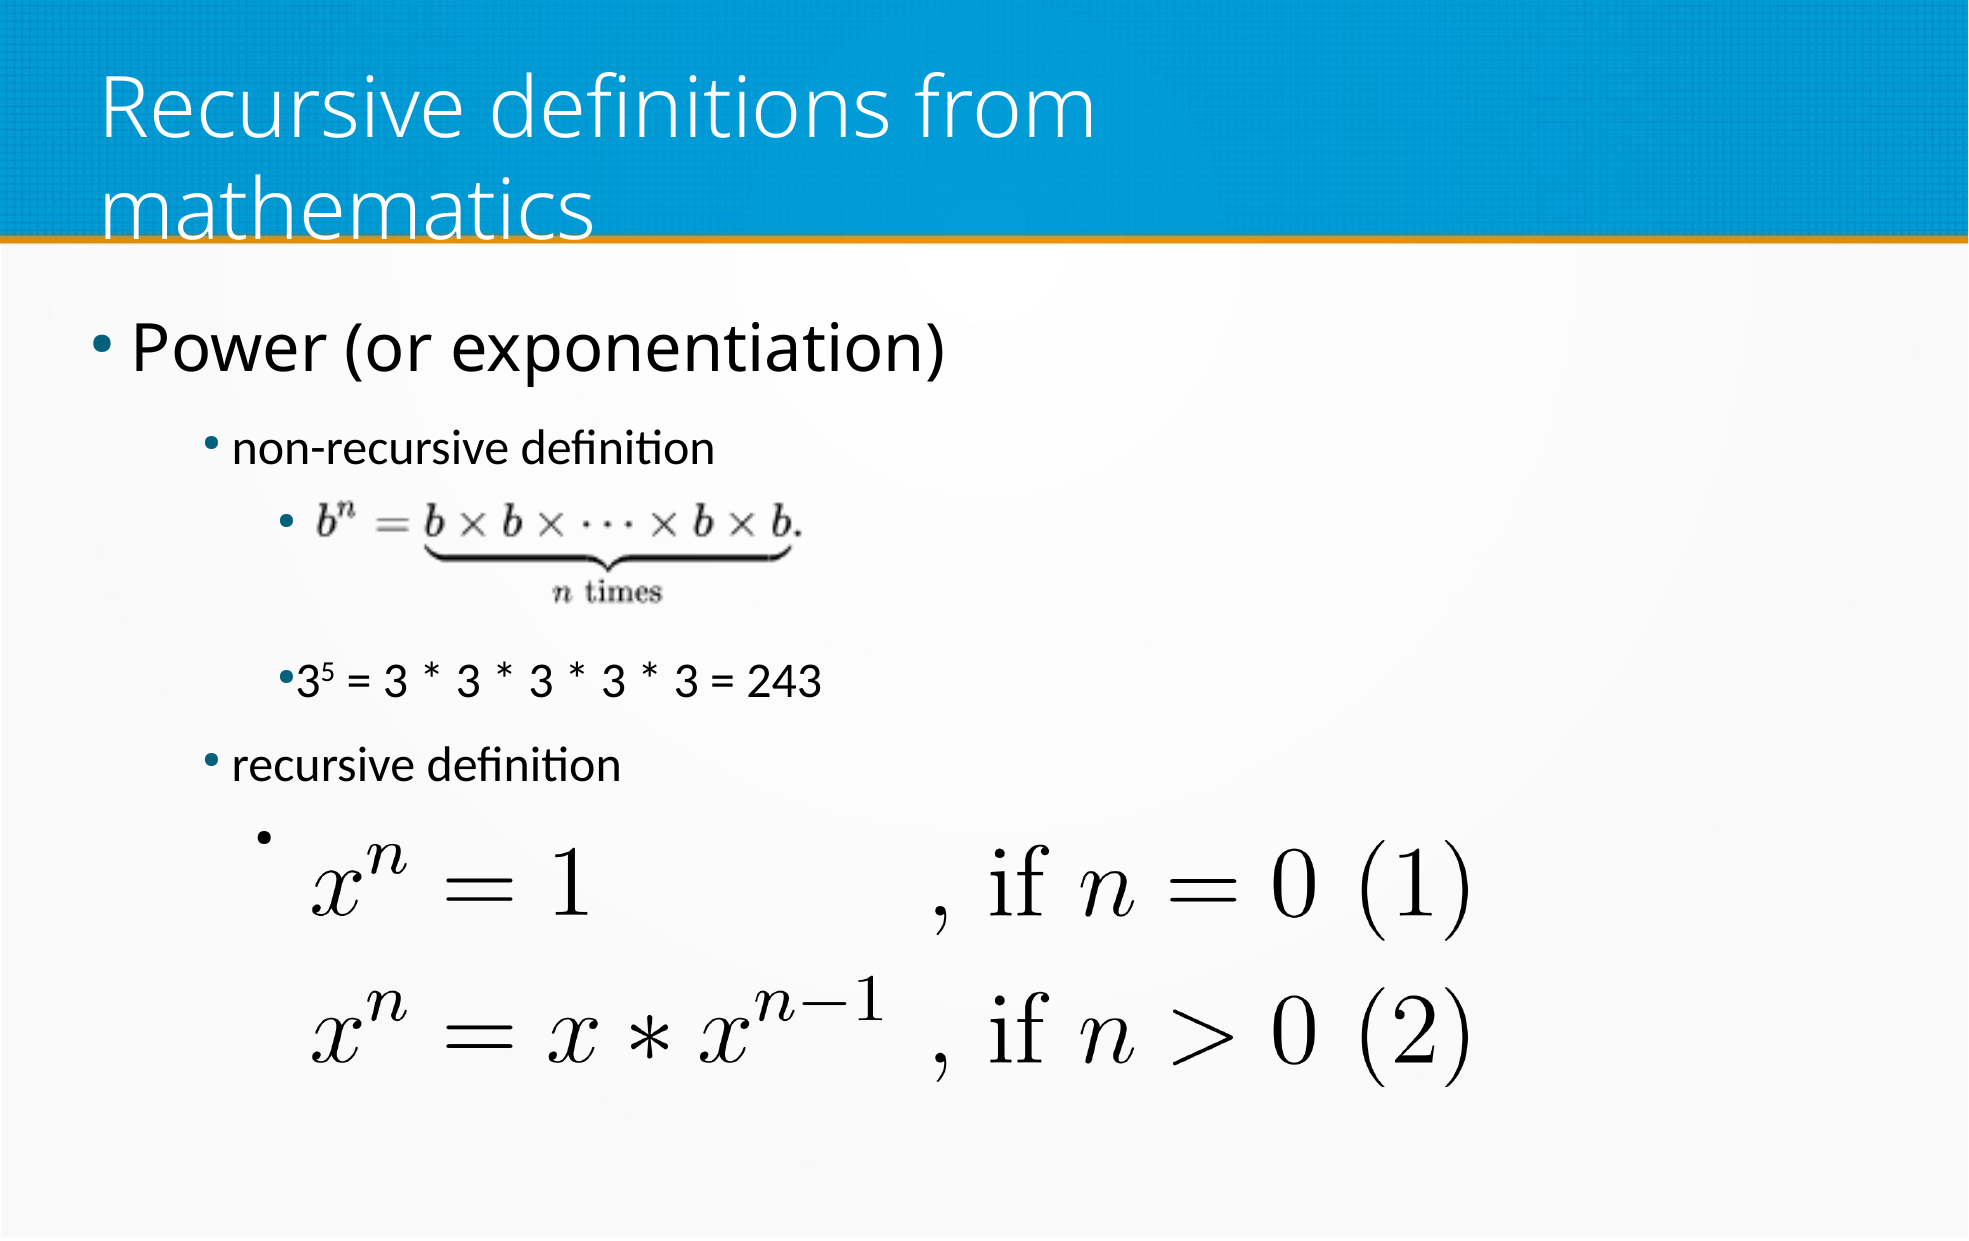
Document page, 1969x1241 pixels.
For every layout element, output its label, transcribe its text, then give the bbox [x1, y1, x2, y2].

list Power (or exponentiation) non-recursive definition 35 = 3 * 3 * 3 * 3 * 3 = 243 recursive definition [90, 305, 1862, 1171]
title Recursive definitions from mathematics [98, 49, 1870, 257]
picture [0, 233, 1969, 1241]
